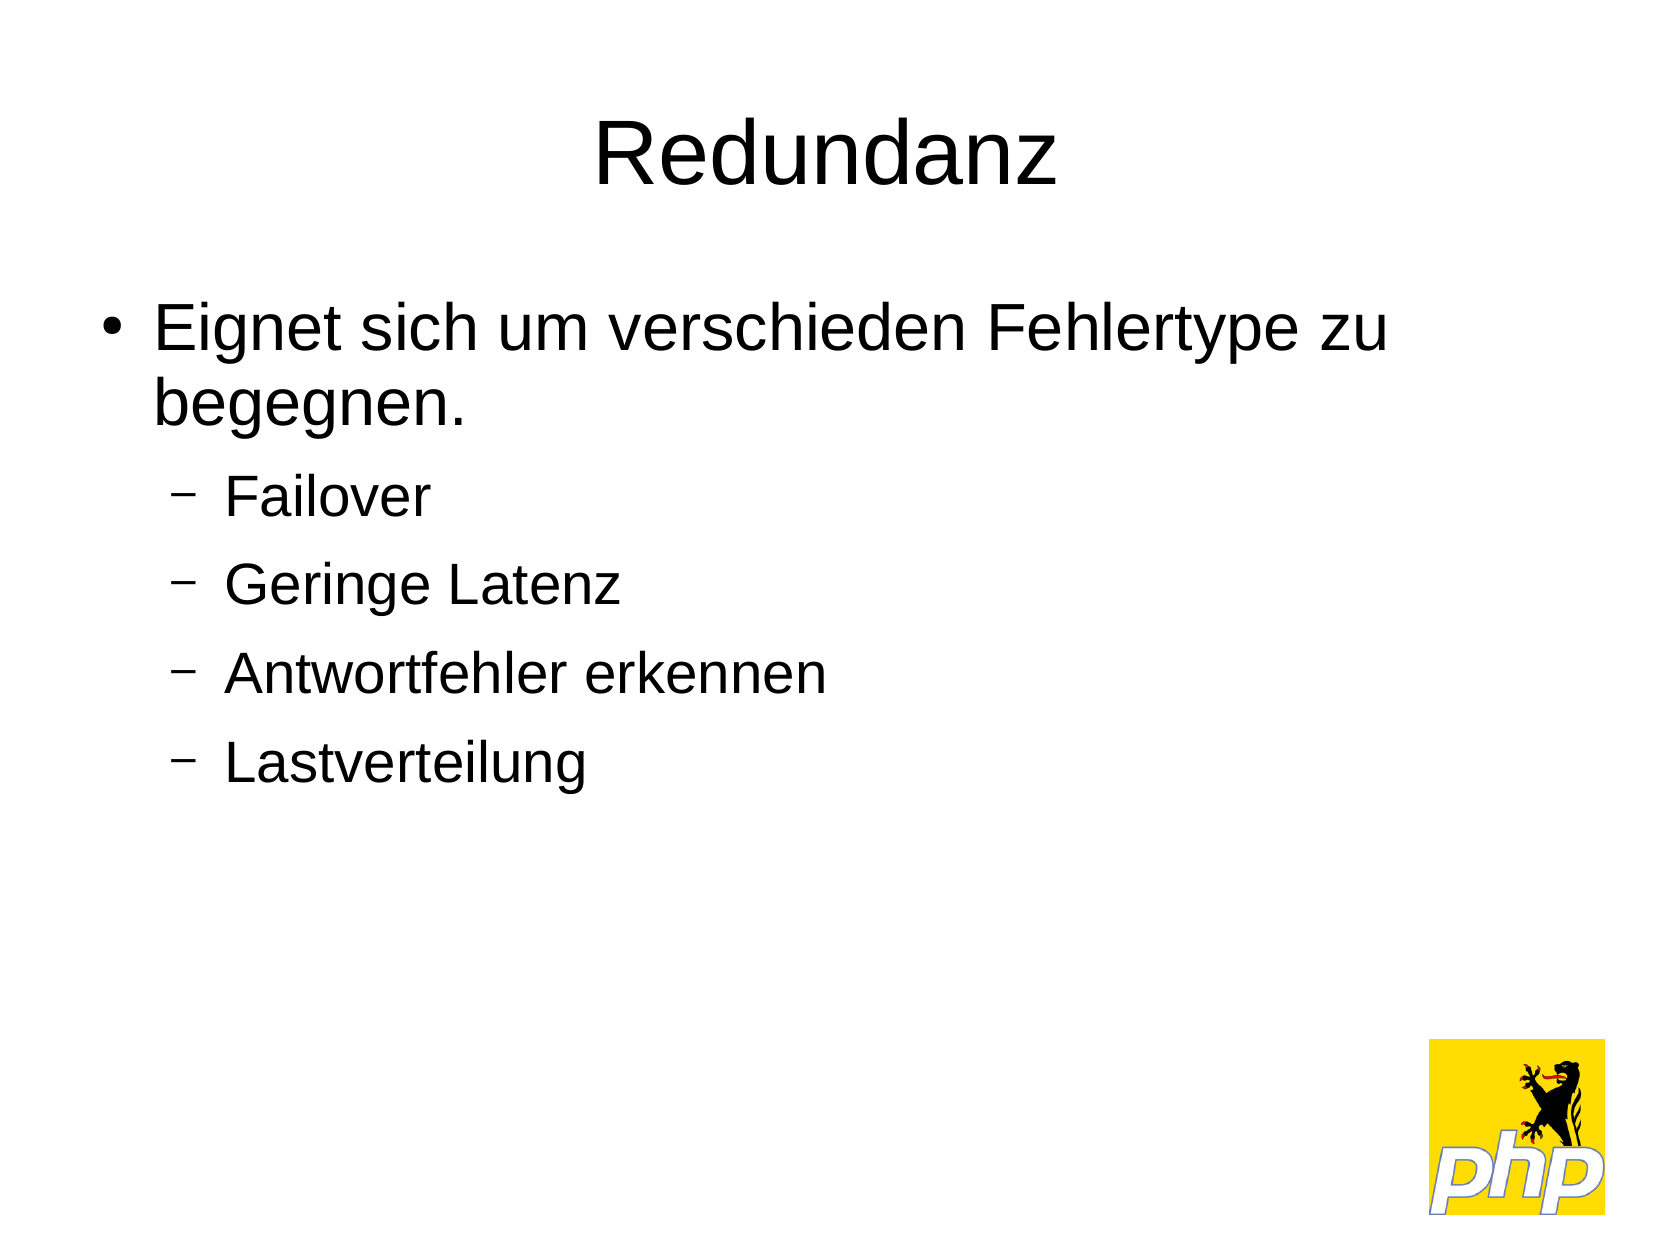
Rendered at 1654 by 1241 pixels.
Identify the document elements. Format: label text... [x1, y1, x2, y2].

picture [1429, 1039, 1605, 1215]
list Eignet sich um verschieden Fehlertype zu begegnen. Failover Geringe Latenz Antwortfehler erkennen Lastverteilung [82, 290, 1571, 1010]
title Redundanz [82, 49, 1571, 257]
